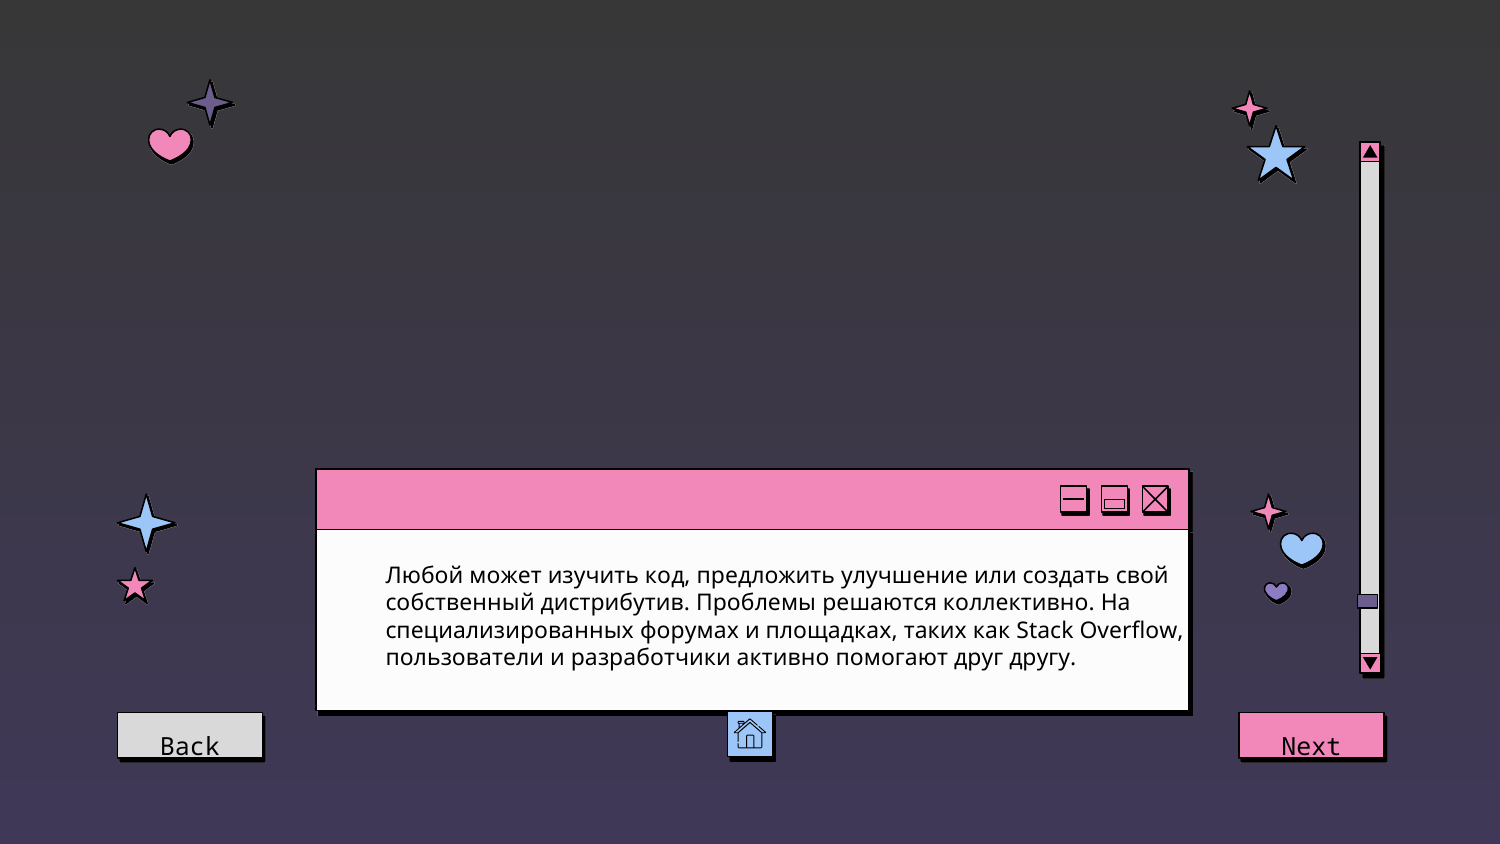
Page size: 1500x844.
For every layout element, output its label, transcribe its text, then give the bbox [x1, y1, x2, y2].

text_box [1232, 90, 1268, 126]
text_box [1357, 142, 1380, 673]
text_box [117, 712, 263, 758]
text_box [148, 129, 192, 161]
text_box [1238, 712, 1384, 758]
list Любой может изучить код, предложить улучшение или создать свой собственный дистрибутив. Проблемы решаются коллективно. На специализированных форумах и площадках, таких как Stack Overflow, пользователи и разработчики активно помогают друг другу. [370, 539, 1208, 692]
text_box [1251, 494, 1286, 529]
text_box [316, 468, 1190, 757]
text_box [187, 79, 233, 126]
text_box [1280, 533, 1324, 566]
text_box [1264, 582, 1289, 601]
subtitle Back [129, 714, 251, 753]
subtitle Next [1250, 714, 1373, 753]
text_box [117, 494, 176, 552]
text_box [1247, 125, 1305, 181]
text_box [117, 567, 153, 601]
